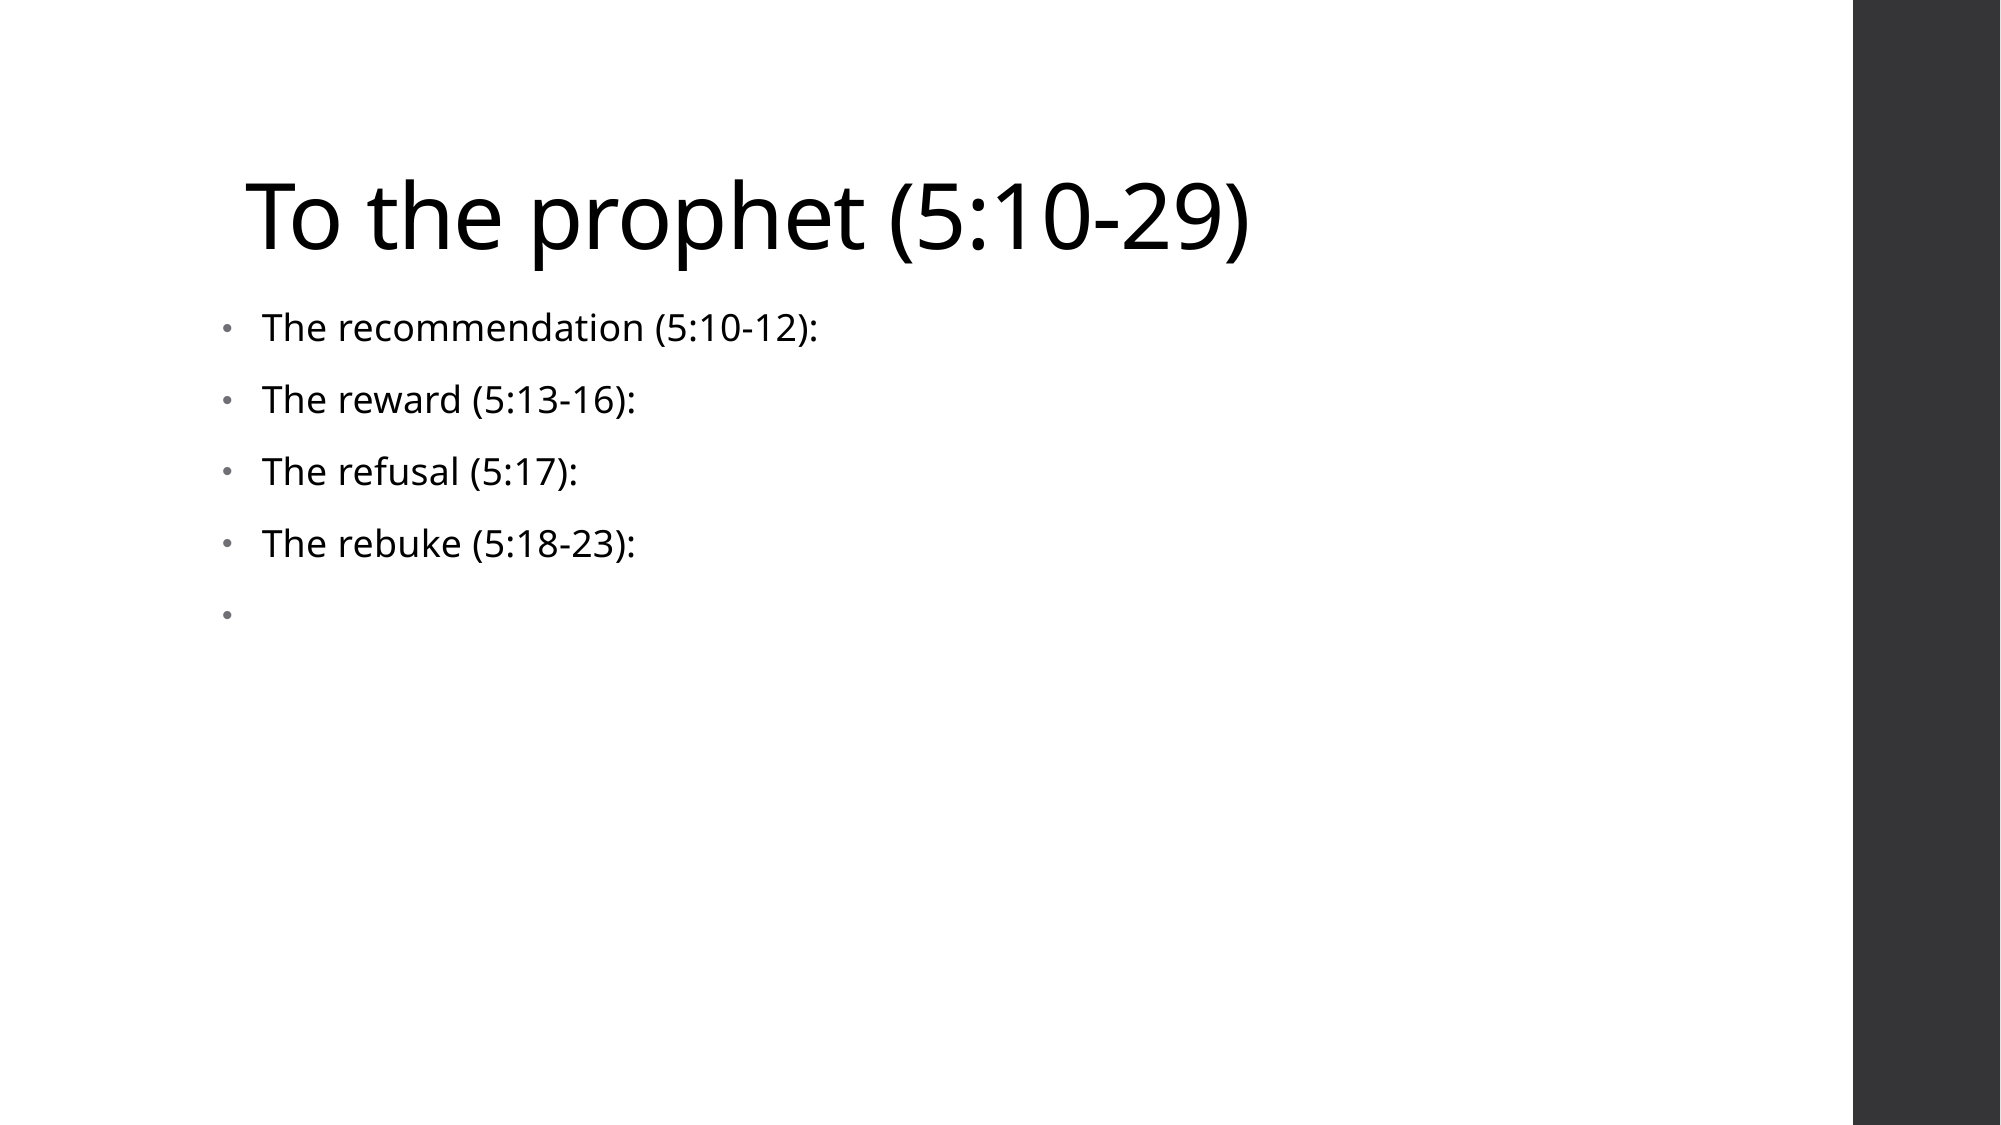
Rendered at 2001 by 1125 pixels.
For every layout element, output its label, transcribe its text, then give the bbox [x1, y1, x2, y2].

list The recommendation (5:10-12): The reward (5:13-16): The refusal (5:17): The rebuke (5:18-23): [206, 299, 1617, 1014]
title To the prophet (5:10-29) [206, 60, 1797, 278]
